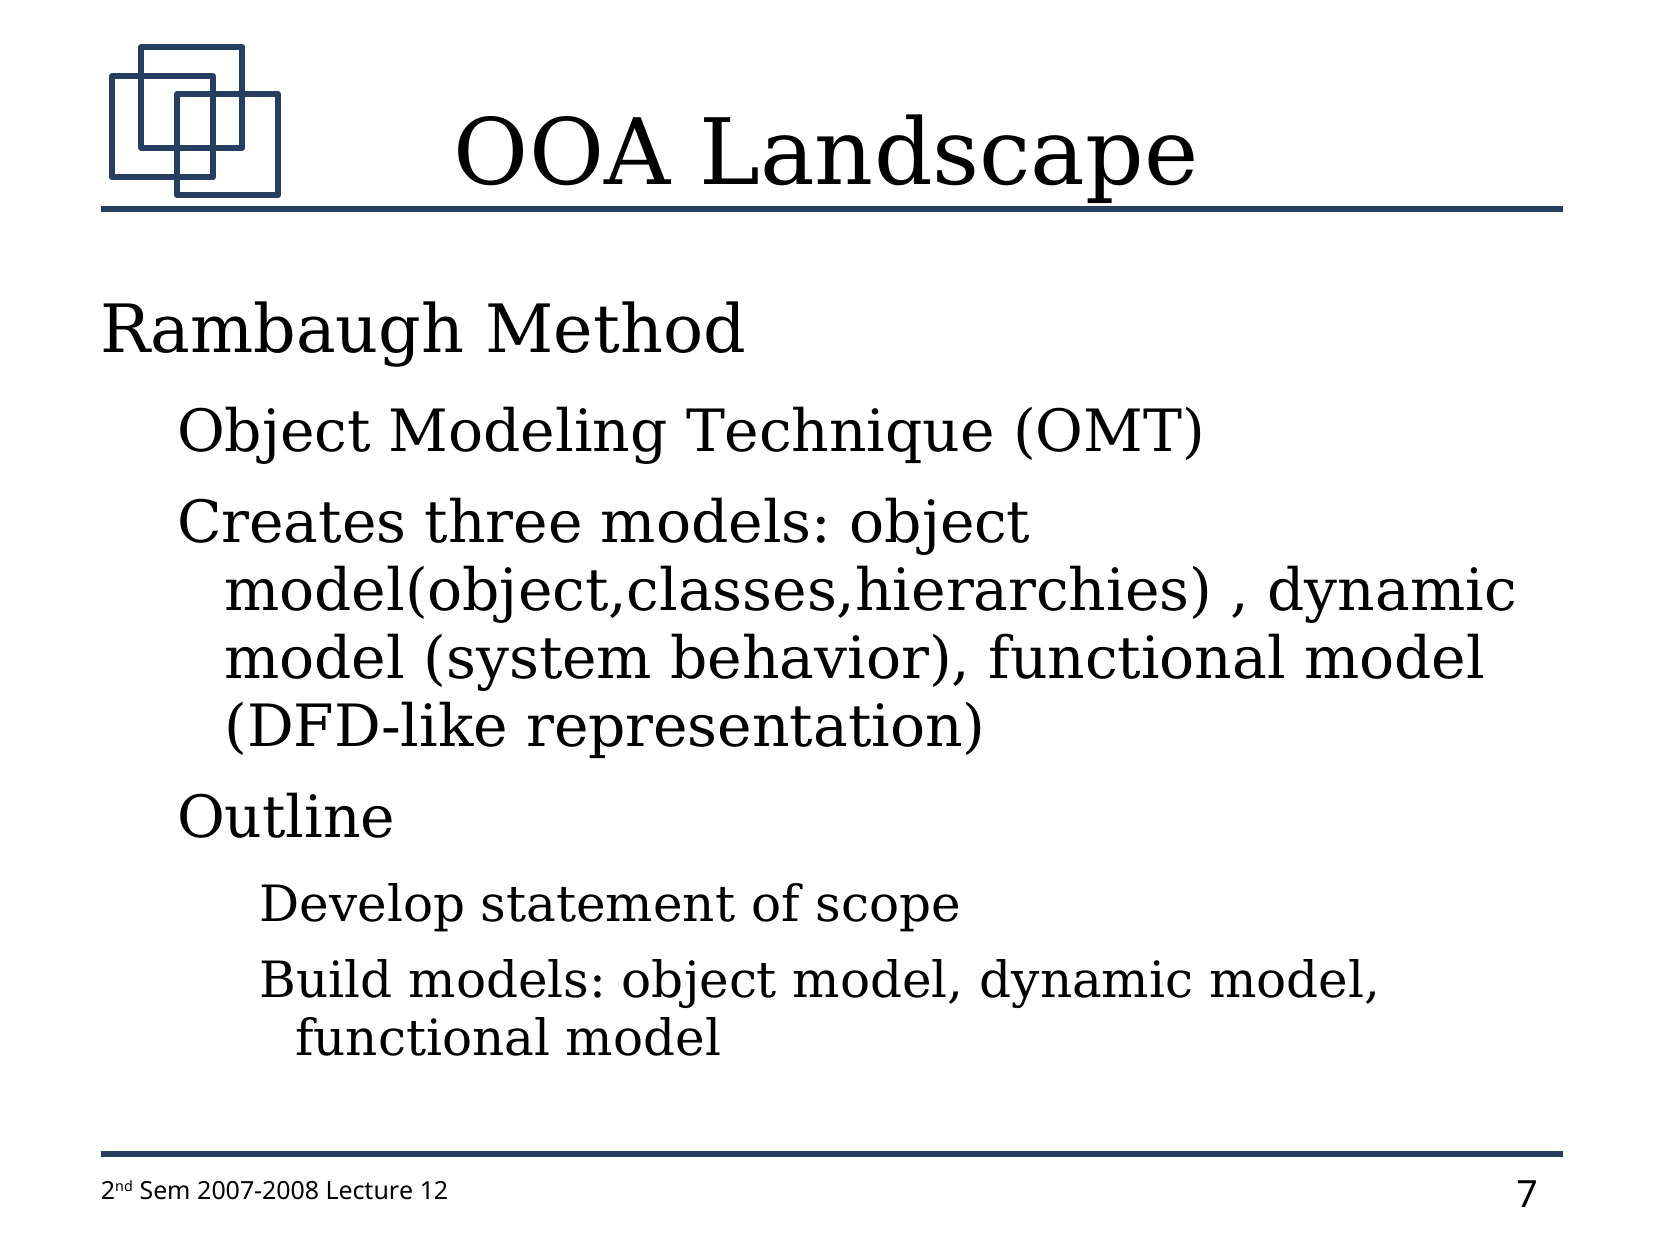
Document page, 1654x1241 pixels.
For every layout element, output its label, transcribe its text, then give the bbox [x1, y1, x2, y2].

title OOA Landscape [82, 49, 1571, 257]
list Rambaugh Method Object Modeling Technique (OMT) Creates three models: object model(object,classes,hierarchies) , dynamic model (system behavior), functional model (DFD-like representation) Outline Develop statement of scope Build models: object model, dynamic model, functional model [82, 290, 1571, 1109]
